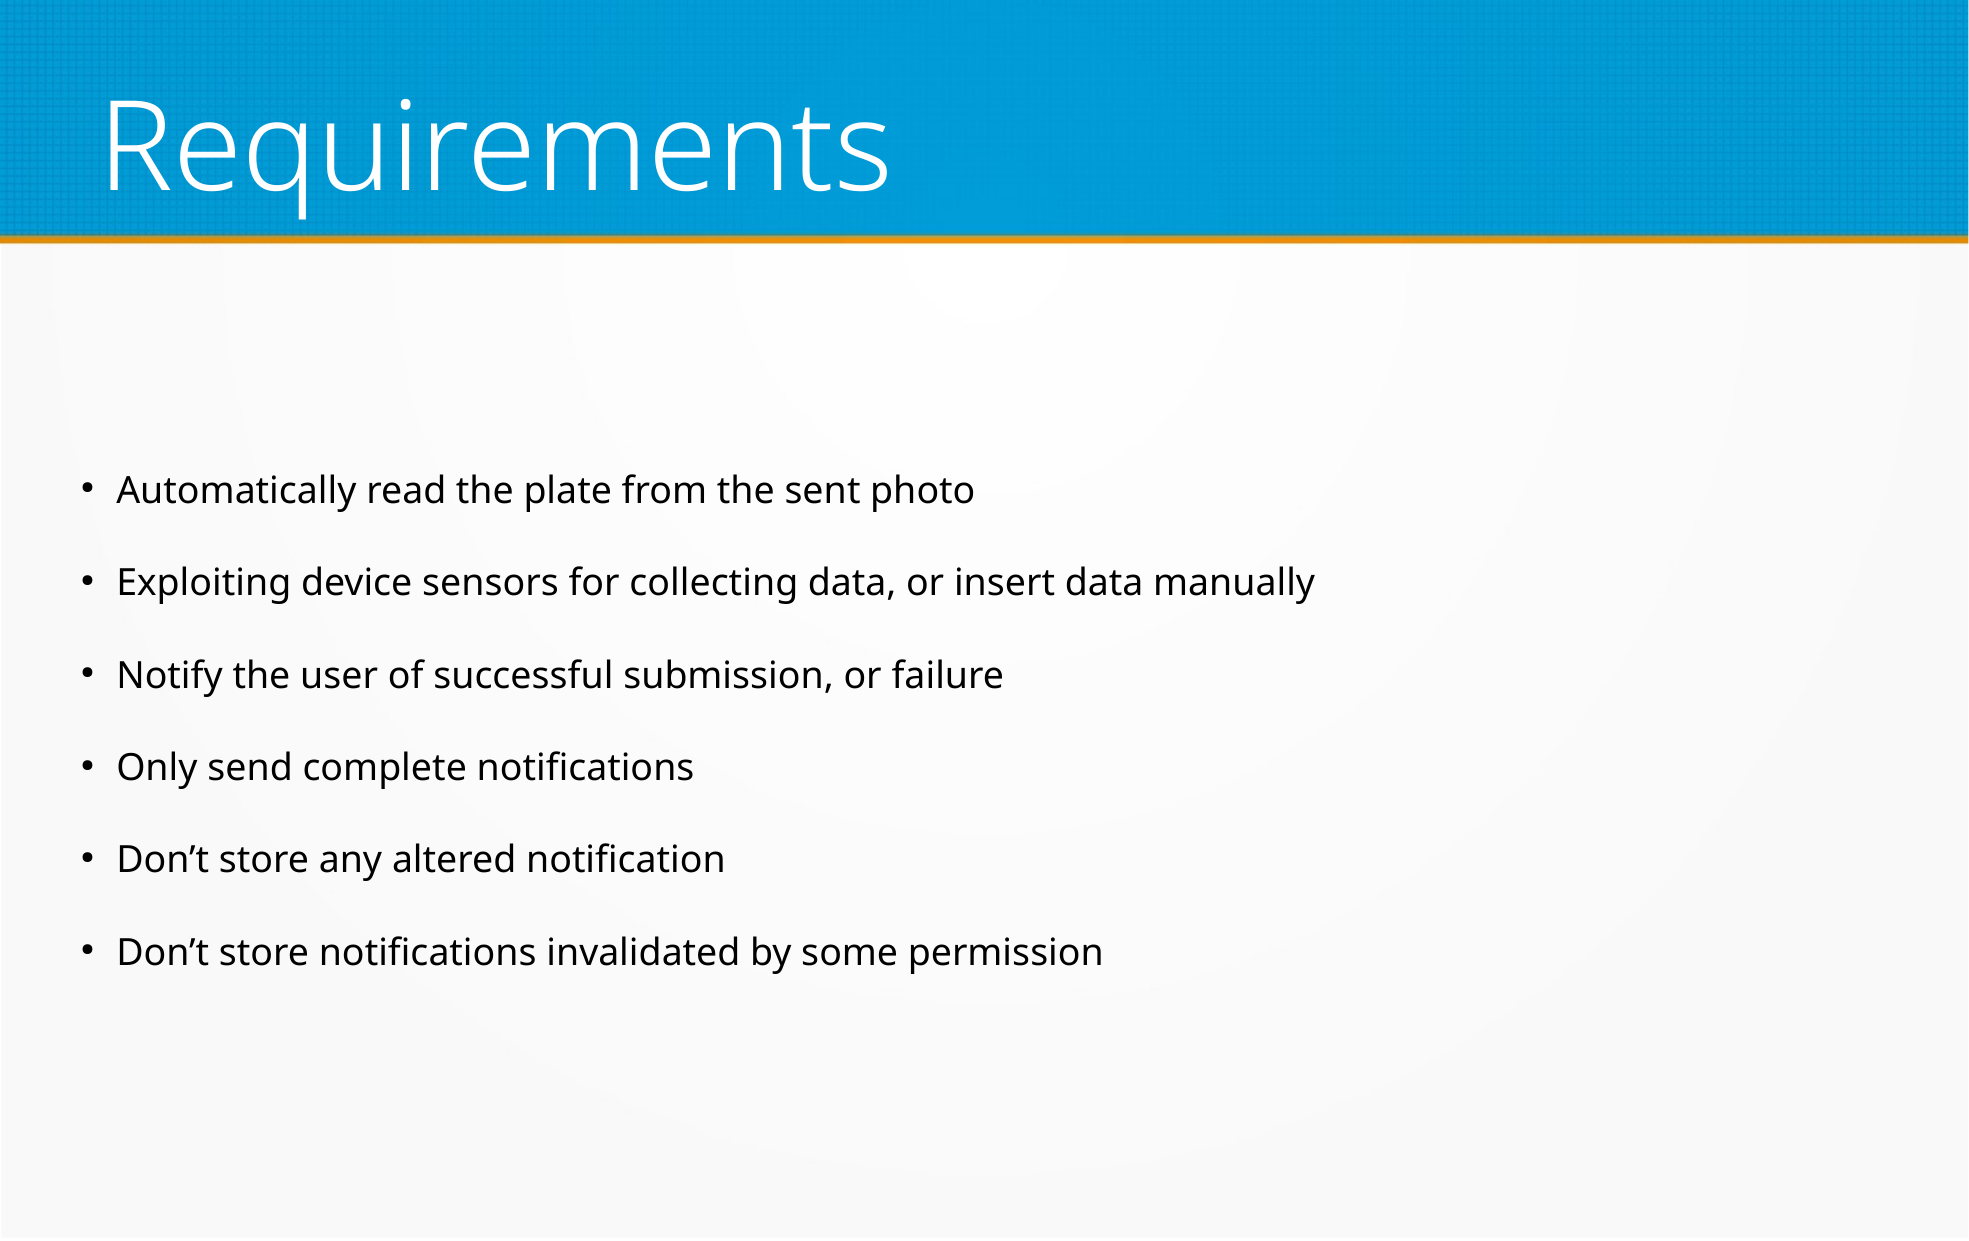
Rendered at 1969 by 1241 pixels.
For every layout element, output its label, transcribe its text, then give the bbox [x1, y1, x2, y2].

text_box Automatically read the plate from the sent photo Exploiting device sensors for collecting data, or insert data manually Notify the user of successful submission, or failure Only send complete notifications Don’t store any altered notification Don’t store notifications invalidated by some permission [75, 345, 1816, 1096]
picture [0, 233, 1969, 1241]
title Requirements [98, 19, 1870, 227]
